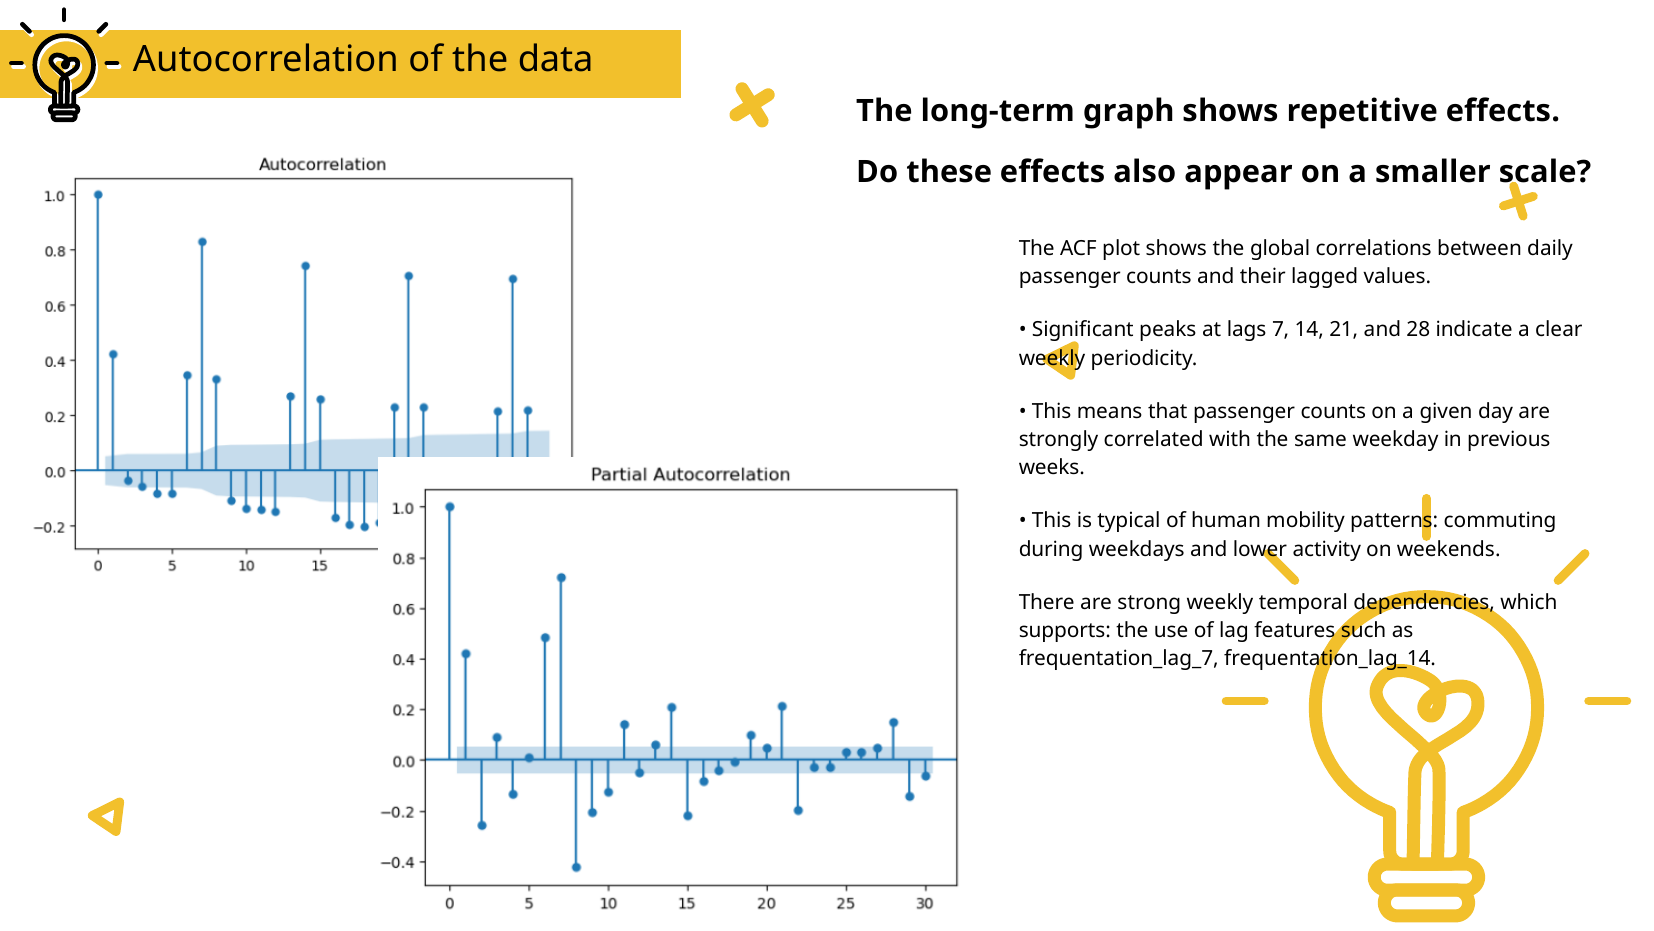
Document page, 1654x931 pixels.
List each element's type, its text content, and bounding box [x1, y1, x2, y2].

picture [30, 147, 975, 916]
list The long-term graph shows repetitive effects. Do these effects also appear on a smaller scale? [856, 88, 1595, 266]
text_box The ACF plot shows the global correlations between daily passenger counts and their lagged values. • Significant peaks at lags 7, 14, 21, and 28 indicate a clear weekly periodicity. • This means that passenger counts on a given day are strongly correlated with the same weekday in previous weeks. • This is typical of human mobility patterns: commuting during weekdays and lower activity on weekends. There are strong weekly temporal dependencies, which supports: the use of lag features such as frequentation_lag_7, frequentation_lag_14. [1003, 225, 1625, 680]
subtitle Autocorrelation of the data [132, 17, 677, 97]
